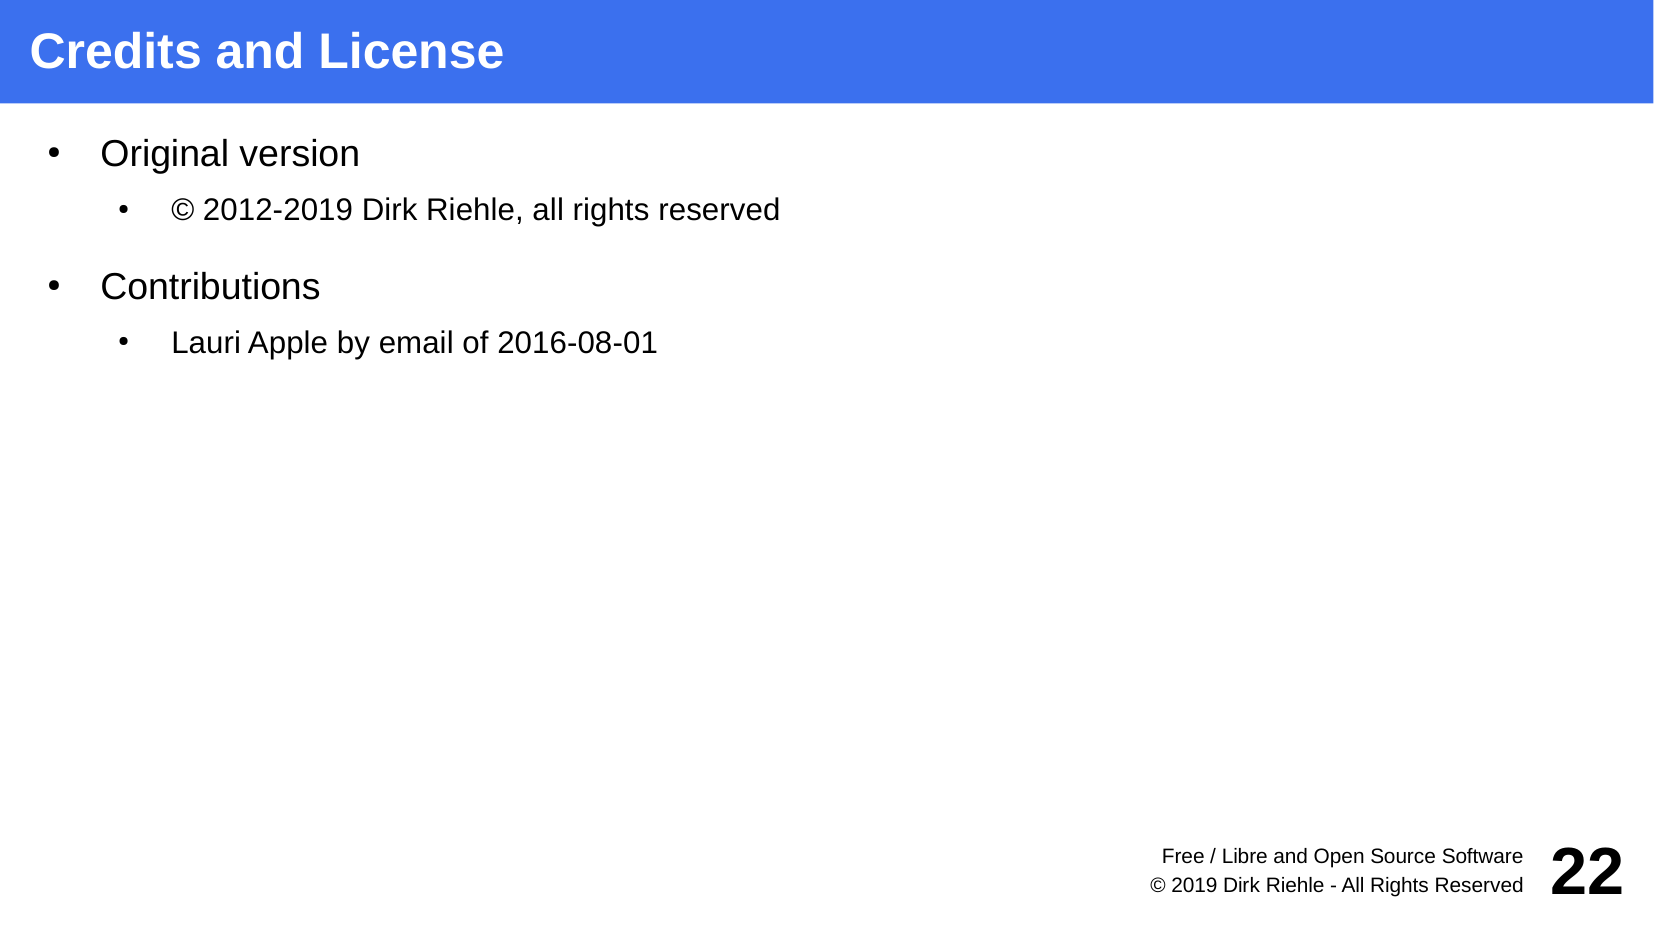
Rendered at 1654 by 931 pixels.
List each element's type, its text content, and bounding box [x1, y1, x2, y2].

list Original version © 2012-2019 Dirk Riehle, all rights reserved Contributions Lauri Apple by email of 2016-08-01 [29, 132, 1625, 813]
title Credits and License [0, 0, 1654, 104]
